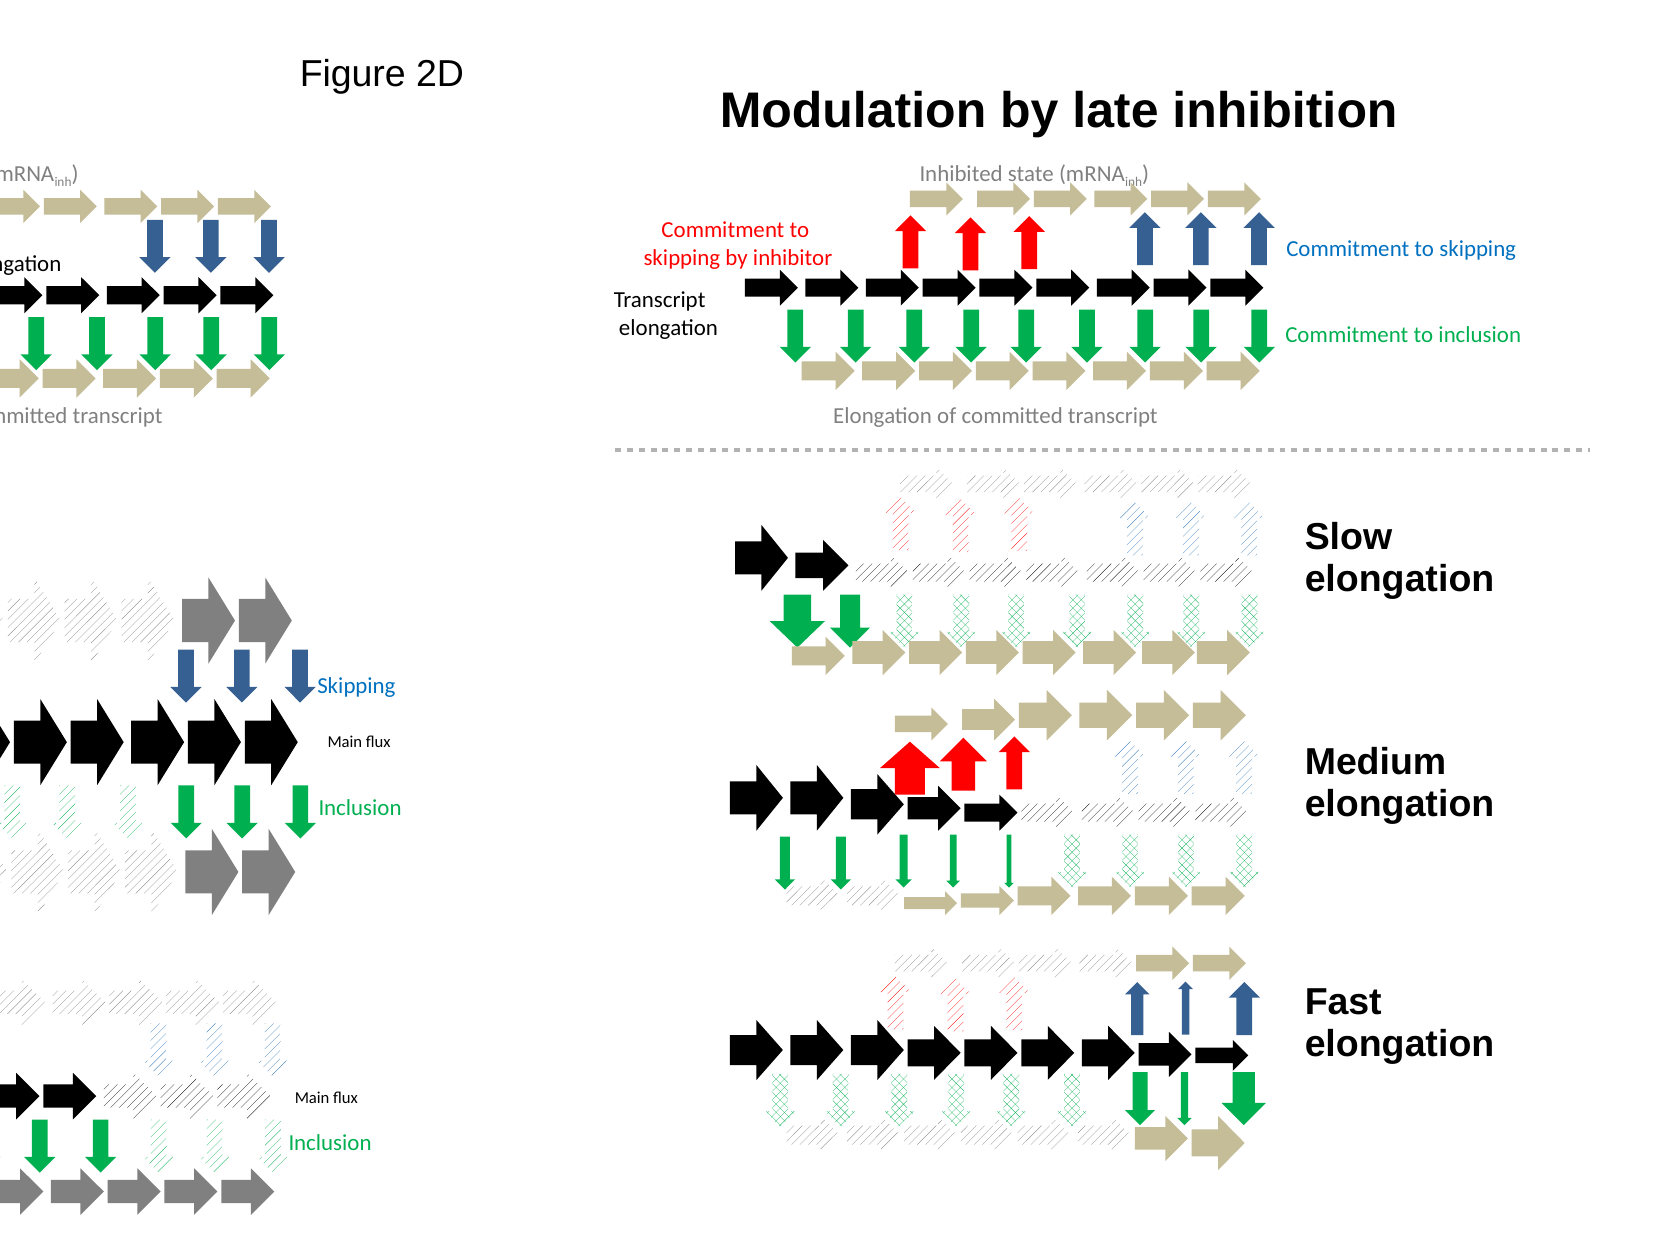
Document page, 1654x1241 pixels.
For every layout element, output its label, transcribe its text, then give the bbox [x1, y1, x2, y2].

text_box [0, 1168, 44, 1215]
text_box [7, 577, 61, 664]
text_box [43, 1072, 97, 1120]
text_box [1185, 212, 1217, 266]
text_box [1023, 467, 1077, 501]
text_box [1195, 794, 1249, 831]
text_box [284, 649, 308, 703]
text_box [24, 1119, 56, 1173]
text_box [1026, 554, 1080, 591]
text_box [805, 269, 859, 306]
text_box [847, 1116, 901, 1155]
text_box [855, 554, 909, 591]
text_box [1178, 981, 1193, 1035]
text_box [142, 1023, 175, 1077]
text_box [885, 497, 917, 551]
text_box [960, 886, 1014, 916]
text_box [182, 577, 235, 664]
text_box [1138, 1031, 1192, 1077]
text_box Main flux [312, 723, 419, 759]
text_box [912, 554, 966, 591]
text_box Elongation of committed transcript [818, 392, 1250, 436]
text_box [121, 577, 175, 664]
text_box [125, 828, 178, 916]
text_box [64, 577, 118, 664]
text_box [998, 977, 1030, 1031]
text_box [226, 649, 258, 703]
text_box [830, 836, 851, 890]
text_box [1228, 834, 1261, 888]
text_box [1013, 216, 1045, 270]
text_box [1124, 982, 1150, 1036]
text_box [43, 197, 97, 224]
text_box [895, 834, 912, 888]
text_box [1094, 182, 1148, 216]
text_box [1036, 269, 1090, 306]
text_box [904, 1116, 957, 1155]
text_box [1079, 946, 1133, 980]
text_box [894, 946, 948, 980]
text_box [1143, 554, 1197, 591]
text_box [945, 594, 1076, 676]
text_box [1210, 269, 1264, 306]
text_box [1056, 834, 1088, 888]
text_box [1032, 351, 1086, 391]
text_box Inhibited state (mRNAinh) [904, 150, 1219, 197]
text_box [1084, 467, 1138, 501]
text_box [998, 736, 1030, 790]
text_box [1151, 182, 1205, 216]
text_box [964, 1025, 1018, 1080]
text_box [979, 269, 1033, 306]
text_box [825, 1073, 857, 1127]
text_box [888, 594, 963, 676]
text_box [1017, 876, 1071, 916]
text_box [1185, 309, 1217, 363]
text_box [166, 979, 220, 1026]
text_box [1136, 689, 1190, 741]
text_box [1192, 946, 1246, 980]
text_box [160, 1072, 214, 1120]
text_box [744, 269, 798, 306]
text_box [51, 785, 83, 839]
text_box [850, 741, 940, 835]
text_box [1141, 467, 1195, 501]
text_box [1021, 794, 1075, 831]
text_box [1200, 554, 1254, 591]
text_box Inclusion [303, 785, 436, 828]
text_box [850, 976, 912, 1081]
text_box [284, 785, 311, 839]
text_box Transcript elongation [598, 277, 870, 320]
text_box [52, 979, 106, 1026]
text_box [1175, 502, 1207, 556]
text_box [786, 1116, 840, 1155]
text_box [0, 277, 43, 314]
text_box [1134, 876, 1188, 916]
text_box [109, 979, 163, 1026]
text_box [0, 1072, 40, 1120]
text_box [104, 197, 158, 224]
text_box [238, 577, 292, 664]
text_box [1134, 1116, 1188, 1161]
text_box [1018, 689, 1072, 741]
text_box [907, 1025, 961, 1080]
text_box Medium elongation [1290, 732, 1516, 874]
text_box [220, 277, 274, 314]
text_box [900, 467, 953, 501]
text_box [1149, 351, 1203, 391]
text_box [1228, 982, 1261, 1036]
text_box [0, 613, 5, 628]
text_box [940, 1073, 972, 1127]
text_box [883, 1073, 916, 1127]
text_box [253, 317, 286, 371]
text_box [847, 876, 901, 916]
text_box [969, 554, 1023, 591]
text_box [1129, 309, 1161, 363]
text_box [1079, 689, 1133, 741]
text_box [790, 765, 844, 831]
text_box [955, 309, 987, 363]
text_box [81, 317, 113, 371]
text_box [112, 785, 144, 839]
text_box [68, 828, 122, 916]
text_box Transcript elongation [0, 241, 122, 284]
text_box [1243, 309, 1276, 363]
text_box [1206, 351, 1260, 391]
text_box [922, 269, 976, 306]
text_box [729, 1020, 783, 1081]
text_box [1170, 740, 1202, 794]
text_box [103, 1072, 157, 1120]
text_box Inclusion [273, 1120, 406, 1163]
text_box [1061, 594, 1137, 676]
text_box [1010, 309, 1042, 363]
text_box [0, 979, 46, 1026]
text_box [945, 499, 977, 553]
text_box [1170, 834, 1202, 888]
text_box [50, 1168, 104, 1215]
text_box [1191, 1116, 1245, 1171]
text_box [195, 317, 227, 371]
text_box [774, 836, 840, 916]
text_box [995, 1073, 1027, 1127]
text_box [1093, 351, 1147, 391]
text_box [894, 707, 948, 741]
text_box [216, 359, 270, 394]
text_box [1207, 182, 1261, 216]
text_box [139, 317, 213, 392]
text_box [0, 725, 11, 759]
text_box [1003, 497, 1036, 551]
text_box [163, 277, 217, 314]
text_box Inhibited state (mRNAinh) [0, 150, 148, 197]
text_box [1096, 269, 1150, 306]
text_box [1078, 876, 1132, 916]
text_box [862, 351, 916, 391]
text_box [735, 525, 788, 591]
text_box [0, 197, 40, 224]
text_box [1114, 834, 1146, 888]
text_box [1138, 794, 1192, 831]
text_box [242, 828, 296, 916]
text_box [13, 699, 67, 786]
text_box [946, 834, 961, 888]
text_box [70, 699, 124, 786]
text_box [919, 351, 972, 391]
text_box [898, 309, 931, 363]
text_box [1086, 554, 1140, 591]
text_box [217, 1072, 271, 1120]
text_box [131, 699, 185, 786]
text_box [960, 1116, 1014, 1155]
text_box [1033, 182, 1087, 216]
text_box [103, 359, 157, 392]
text_box [939, 737, 987, 791]
text_box [0, 785, 28, 839]
text_box [795, 540, 849, 591]
text_box [46, 277, 100, 314]
text_box [1136, 946, 1190, 980]
text_box [1233, 502, 1265, 556]
text_box Fast elongation [1290, 972, 1516, 1114]
text_box [11, 828, 65, 916]
text_box [830, 594, 906, 676]
text_box [975, 351, 1029, 391]
text_box Commitment to inclusion [1270, 312, 1591, 355]
text_box [187, 699, 241, 786]
text_box [1018, 946, 1072, 980]
text_box [226, 785, 258, 839]
text_box [1119, 502, 1151, 556]
text_box [764, 1073, 796, 1127]
text_box Modulation by late inhibition [705, 75, 1501, 146]
text_box [257, 1023, 289, 1077]
text_box [939, 978, 972, 1032]
text_box [1191, 876, 1245, 916]
text_box [1233, 594, 1266, 648]
text_box [20, 317, 52, 371]
text_box [790, 1020, 844, 1081]
text_box [962, 946, 1015, 980]
text_box [1081, 794, 1135, 831]
text_box [1129, 212, 1161, 266]
text_box [1197, 467, 1251, 501]
text_box [199, 1119, 231, 1173]
text_box [198, 1023, 231, 1077]
text_box Skipping [302, 662, 431, 705]
text_box [1153, 269, 1207, 306]
text_box [977, 182, 1030, 216]
text_box [964, 794, 1018, 831]
text_box [865, 215, 927, 306]
text_box [1056, 1073, 1088, 1127]
text_box [801, 351, 855, 391]
text_box [170, 785, 202, 839]
text_box [107, 1168, 161, 1215]
text_box [0, 859, 8, 885]
text_box Slow elongation [1290, 507, 1516, 649]
text_box [779, 309, 811, 363]
text_box [170, 649, 202, 703]
text_box [42, 359, 96, 392]
text_box [257, 1119, 283, 1173]
text_box Main flux [279, 1079, 386, 1115]
text_box [1177, 1072, 1192, 1126]
text_box [143, 1119, 175, 1173]
text_box [1119, 594, 1250, 676]
text_box [185, 828, 239, 916]
text_box [84, 1119, 117, 1173]
text_box [244, 699, 298, 786]
text_box [840, 309, 872, 363]
text_box [769, 594, 845, 676]
text_box Commitment to skipping [1271, 225, 1586, 268]
text_box [1021, 1025, 1075, 1080]
text_box Elongation of committed transcript [0, 392, 255, 436]
text_box [1071, 309, 1103, 363]
text_box [1192, 689, 1246, 741]
text_box [1004, 834, 1014, 888]
text_box [904, 891, 957, 916]
text_box [164, 1168, 218, 1215]
text_box [1017, 1116, 1071, 1155]
text_box [1228, 740, 1260, 794]
text_box [161, 189, 227, 273]
text_box [139, 219, 171, 273]
text_box Figure 2D [285, 45, 496, 102]
text_box [0, 359, 39, 392]
text_box [106, 277, 160, 314]
text_box [1078, 1116, 1132, 1155]
text_box [221, 1168, 275, 1215]
text_box [1124, 1072, 1156, 1126]
text_box [962, 698, 1015, 741]
text_box [1195, 1039, 1249, 1071]
text_box [1243, 212, 1275, 266]
text_box [1221, 1072, 1266, 1126]
text_box [1081, 1025, 1135, 1080]
text_box [1114, 740, 1146, 794]
text_box [909, 182, 963, 216]
text_box [907, 785, 961, 831]
text_box [253, 219, 285, 273]
text_box [729, 765, 783, 831]
text_box [223, 979, 277, 1026]
text_box [967, 467, 1021, 501]
text_box [217, 189, 271, 224]
text_box [954, 217, 987, 271]
text_box Commitment to skipping by inhibitor [606, 207, 871, 278]
